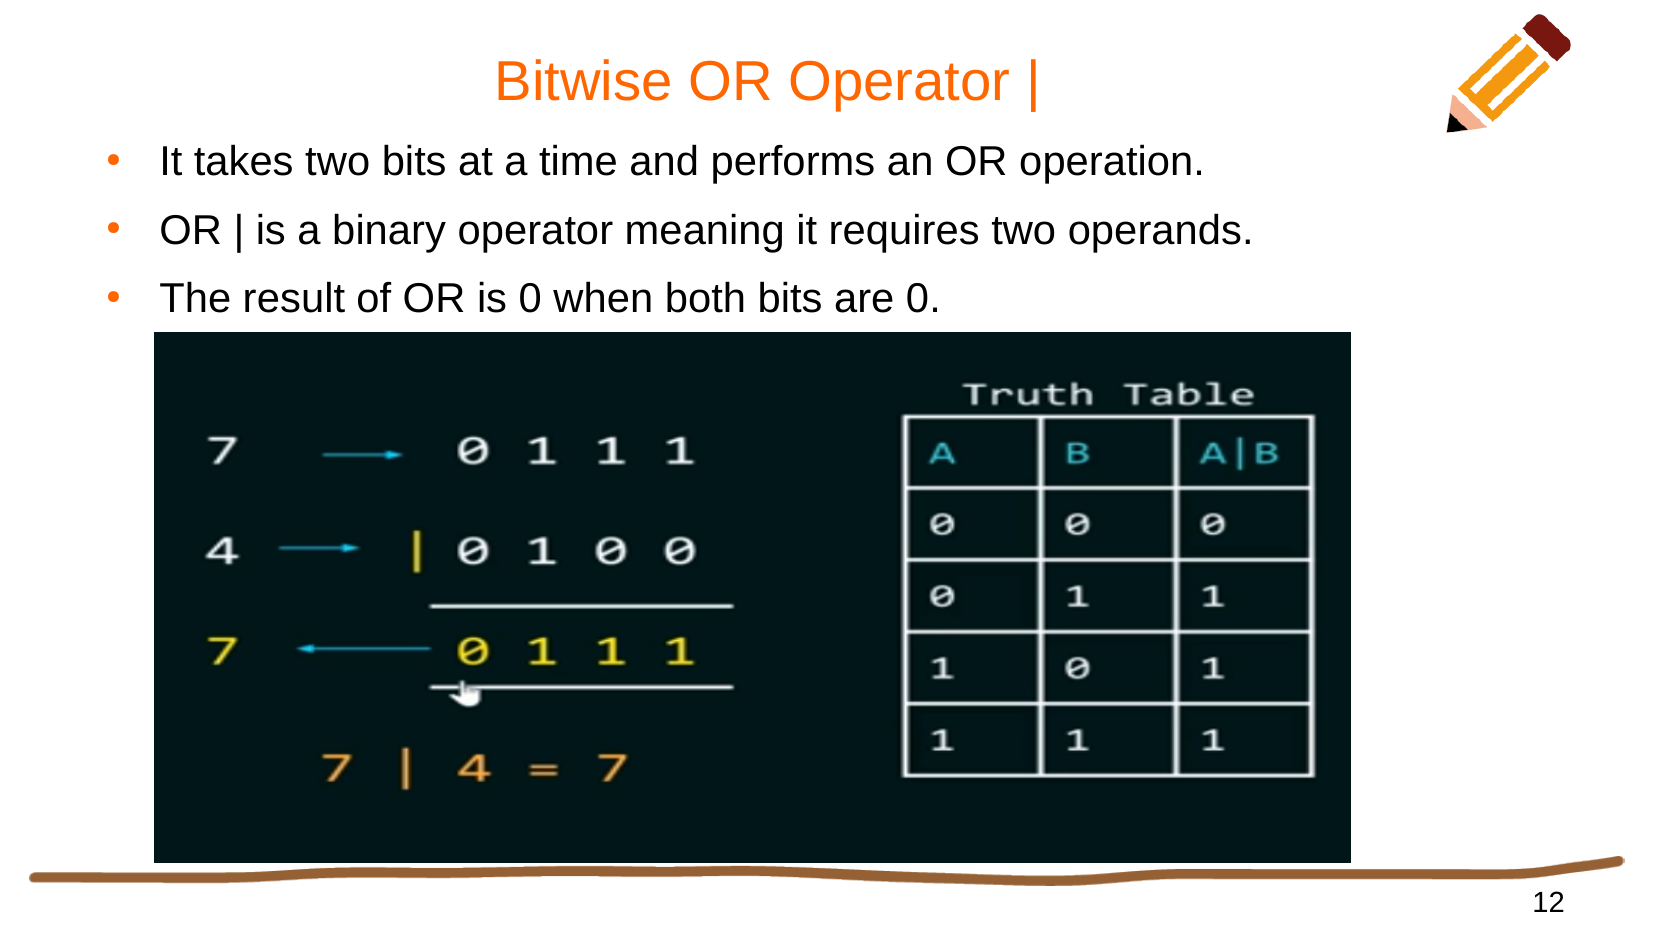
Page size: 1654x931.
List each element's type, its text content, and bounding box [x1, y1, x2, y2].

title Bitwise OR Operator | [88, 29, 1447, 133]
list It takes two bits at a time and performs an OR operation. OR | is a binary operator meaning it requires two operands. The result of OR is 0 when both bits are 0. [88, 137, 1463, 333]
picture [1446, 14, 1571, 133]
picture [29, 332, 1625, 886]
